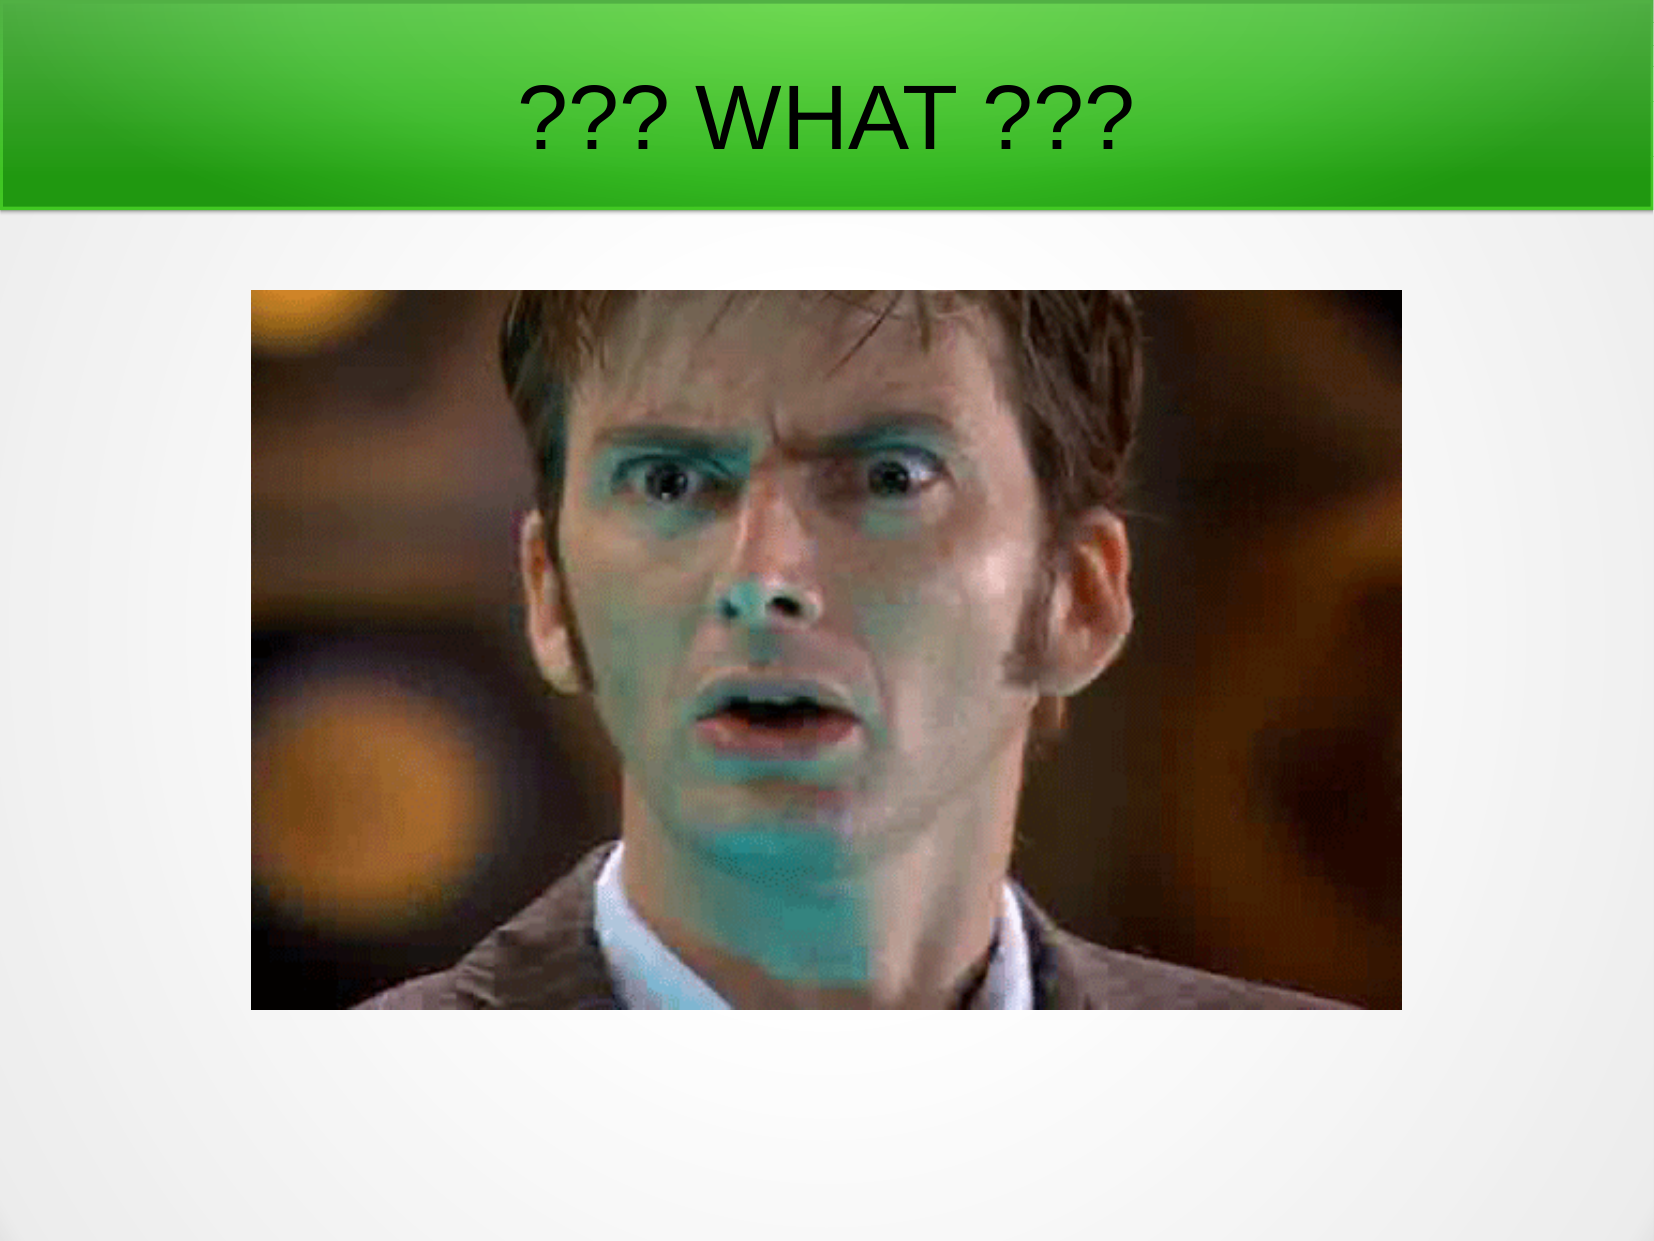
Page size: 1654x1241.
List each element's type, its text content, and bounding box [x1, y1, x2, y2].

title ??? WHAT ??? [82, 47, 1571, 189]
picture [251, 290, 1402, 1010]
